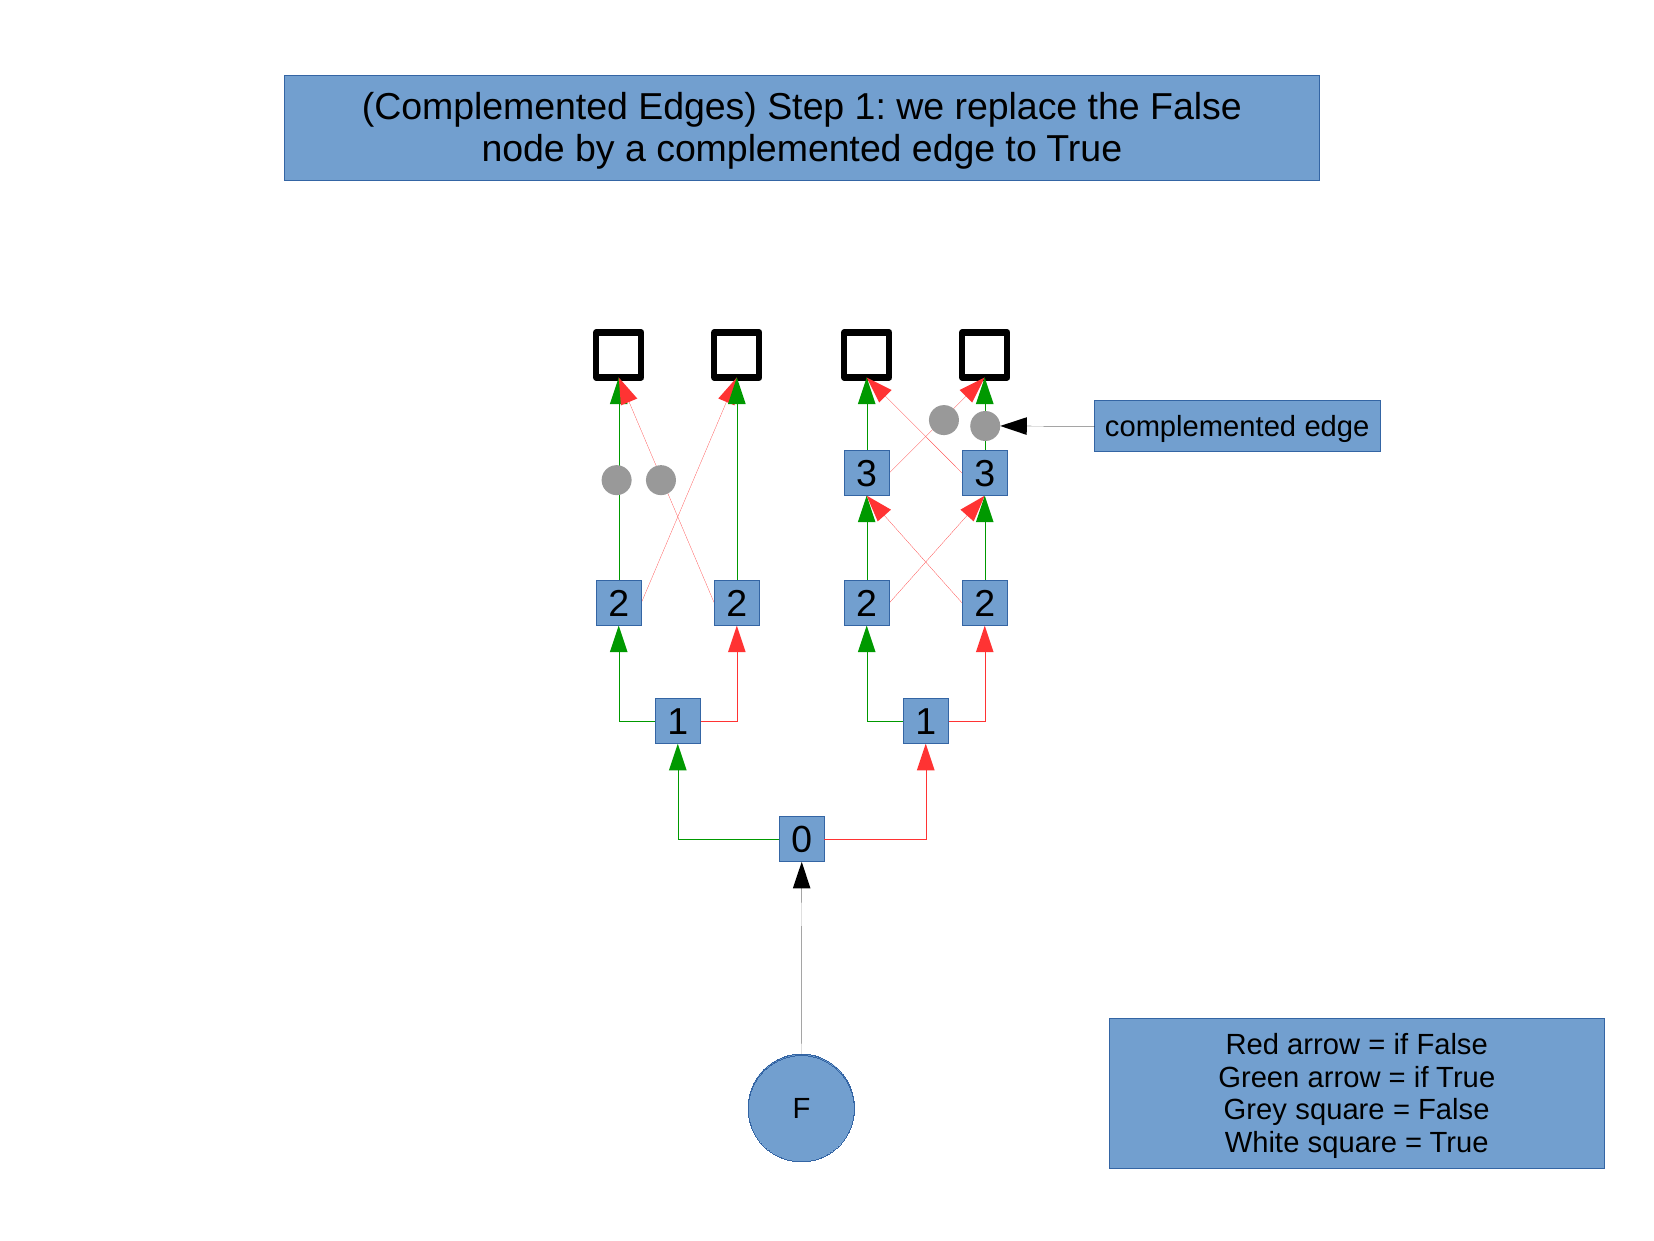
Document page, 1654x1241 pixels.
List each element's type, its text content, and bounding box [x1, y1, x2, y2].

text_box [962, 332, 1008, 378]
text_box 3 [962, 450, 1008, 496]
text_box complemented edge [1094, 400, 1381, 452]
text_box 2 [844, 580, 890, 626]
text_box 2 [596, 580, 642, 626]
text_box [928, 405, 959, 436]
text_box [970, 410, 1001, 442]
text_box [601, 465, 632, 496]
text_box F [748, 1055, 855, 1162]
text_box [714, 332, 760, 378]
text_box 2 [962, 580, 1008, 626]
text_box 2 [714, 580, 760, 626]
text_box (Complemented Edges) Step 1: we replace the False node by a complemented edge to True [284, 75, 1320, 181]
text_box 1 [903, 698, 949, 744]
text_box 1 [655, 698, 701, 744]
text_box [596, 332, 642, 378]
text_box [844, 332, 890, 378]
text_box 3 [844, 450, 890, 496]
text_box 0 [779, 816, 825, 862]
text_box Red arrow = if False Green arrow = if True Grey square = False White square = True [1109, 1018, 1605, 1169]
text_box [645, 465, 677, 496]
